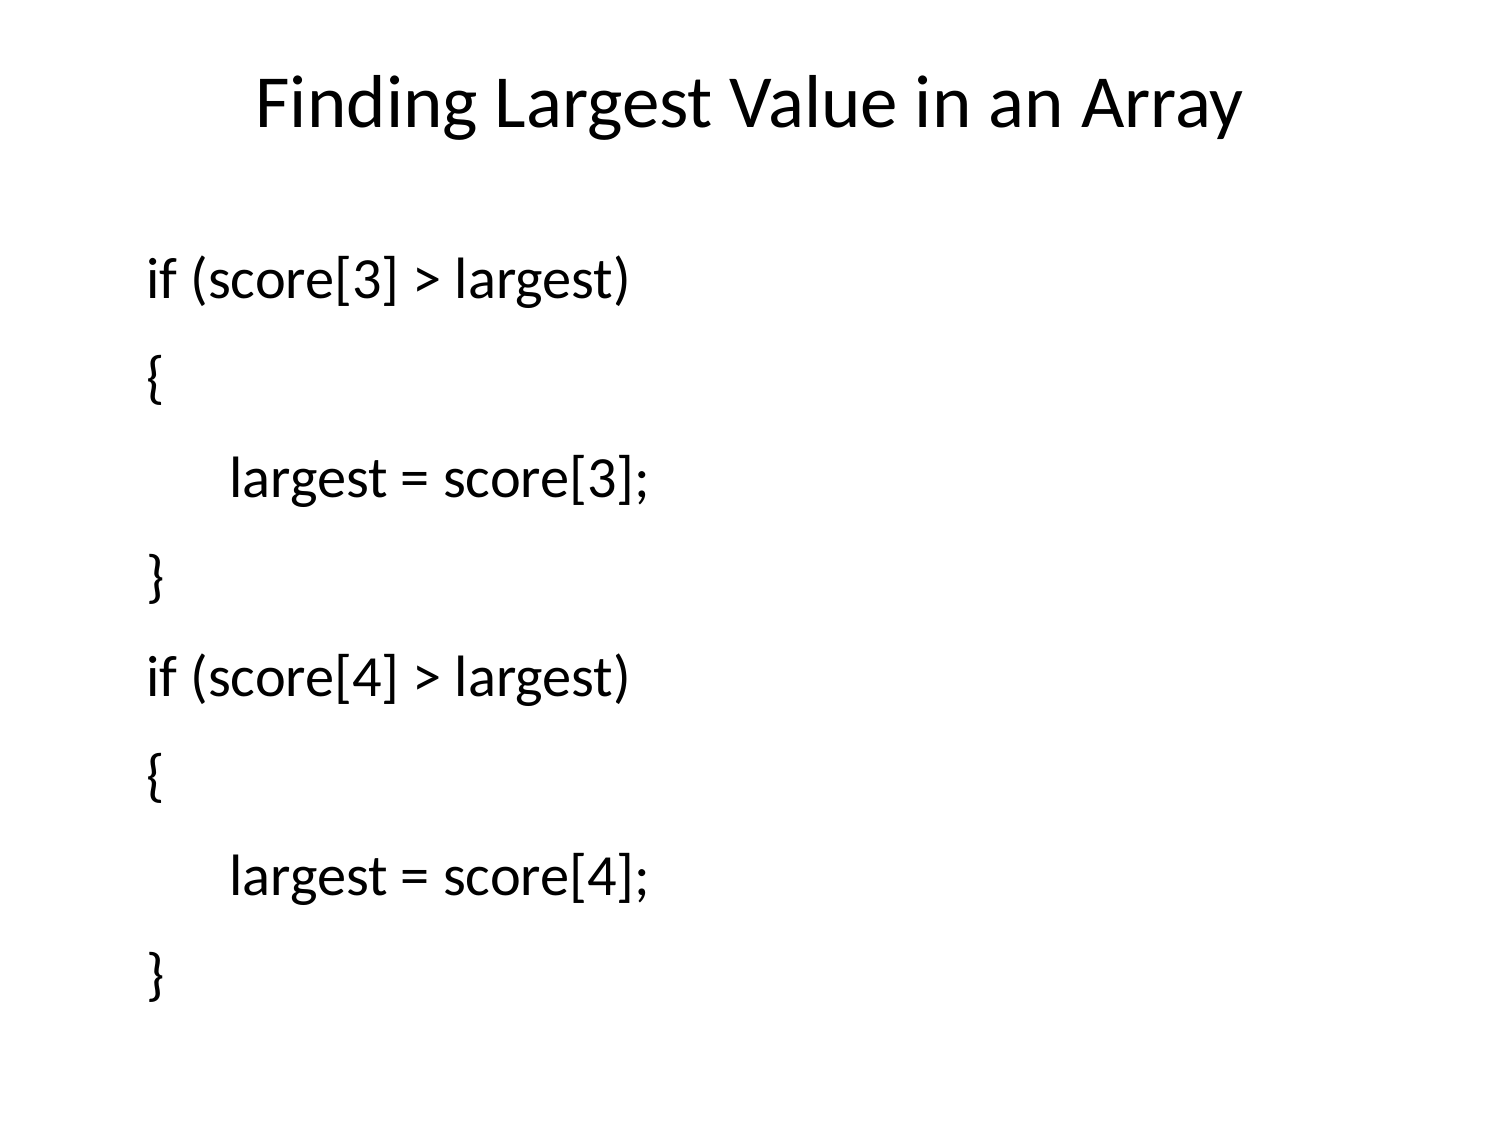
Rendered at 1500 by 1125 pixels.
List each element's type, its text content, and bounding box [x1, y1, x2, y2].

title Finding Largest Value in an Array [75, 45, 1425, 232]
list if (score[3] > largest) { largest = score[3]; } if (score[4] > largest) { largest = score[4]; } cout << "The largest value in the array: " << largest << endl; [75, 232, 1425, 1100]
